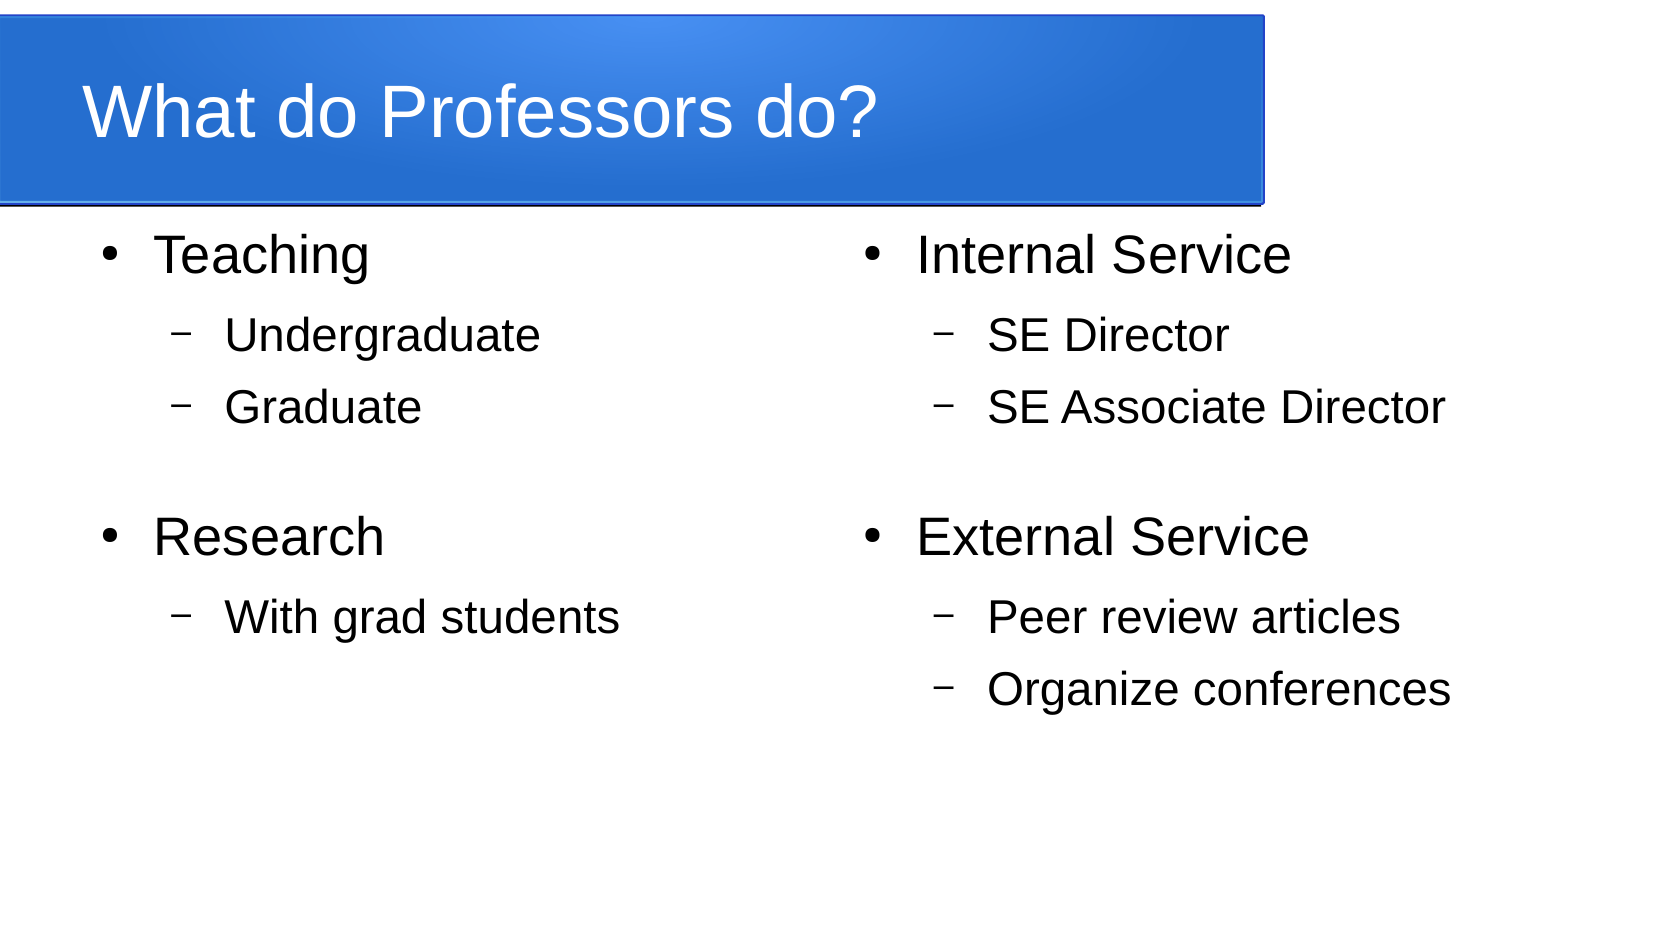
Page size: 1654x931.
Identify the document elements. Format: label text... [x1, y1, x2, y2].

list Teaching Undergraduate Graduate [82, 224, 809, 482]
list External Service Peer review articles Organize conferences [845, 506, 1572, 764]
title What do Professors do? [82, 35, 1235, 189]
list Research With grad students [82, 506, 809, 764]
list Internal Service SE Director SE Associate Director [845, 224, 1572, 482]
